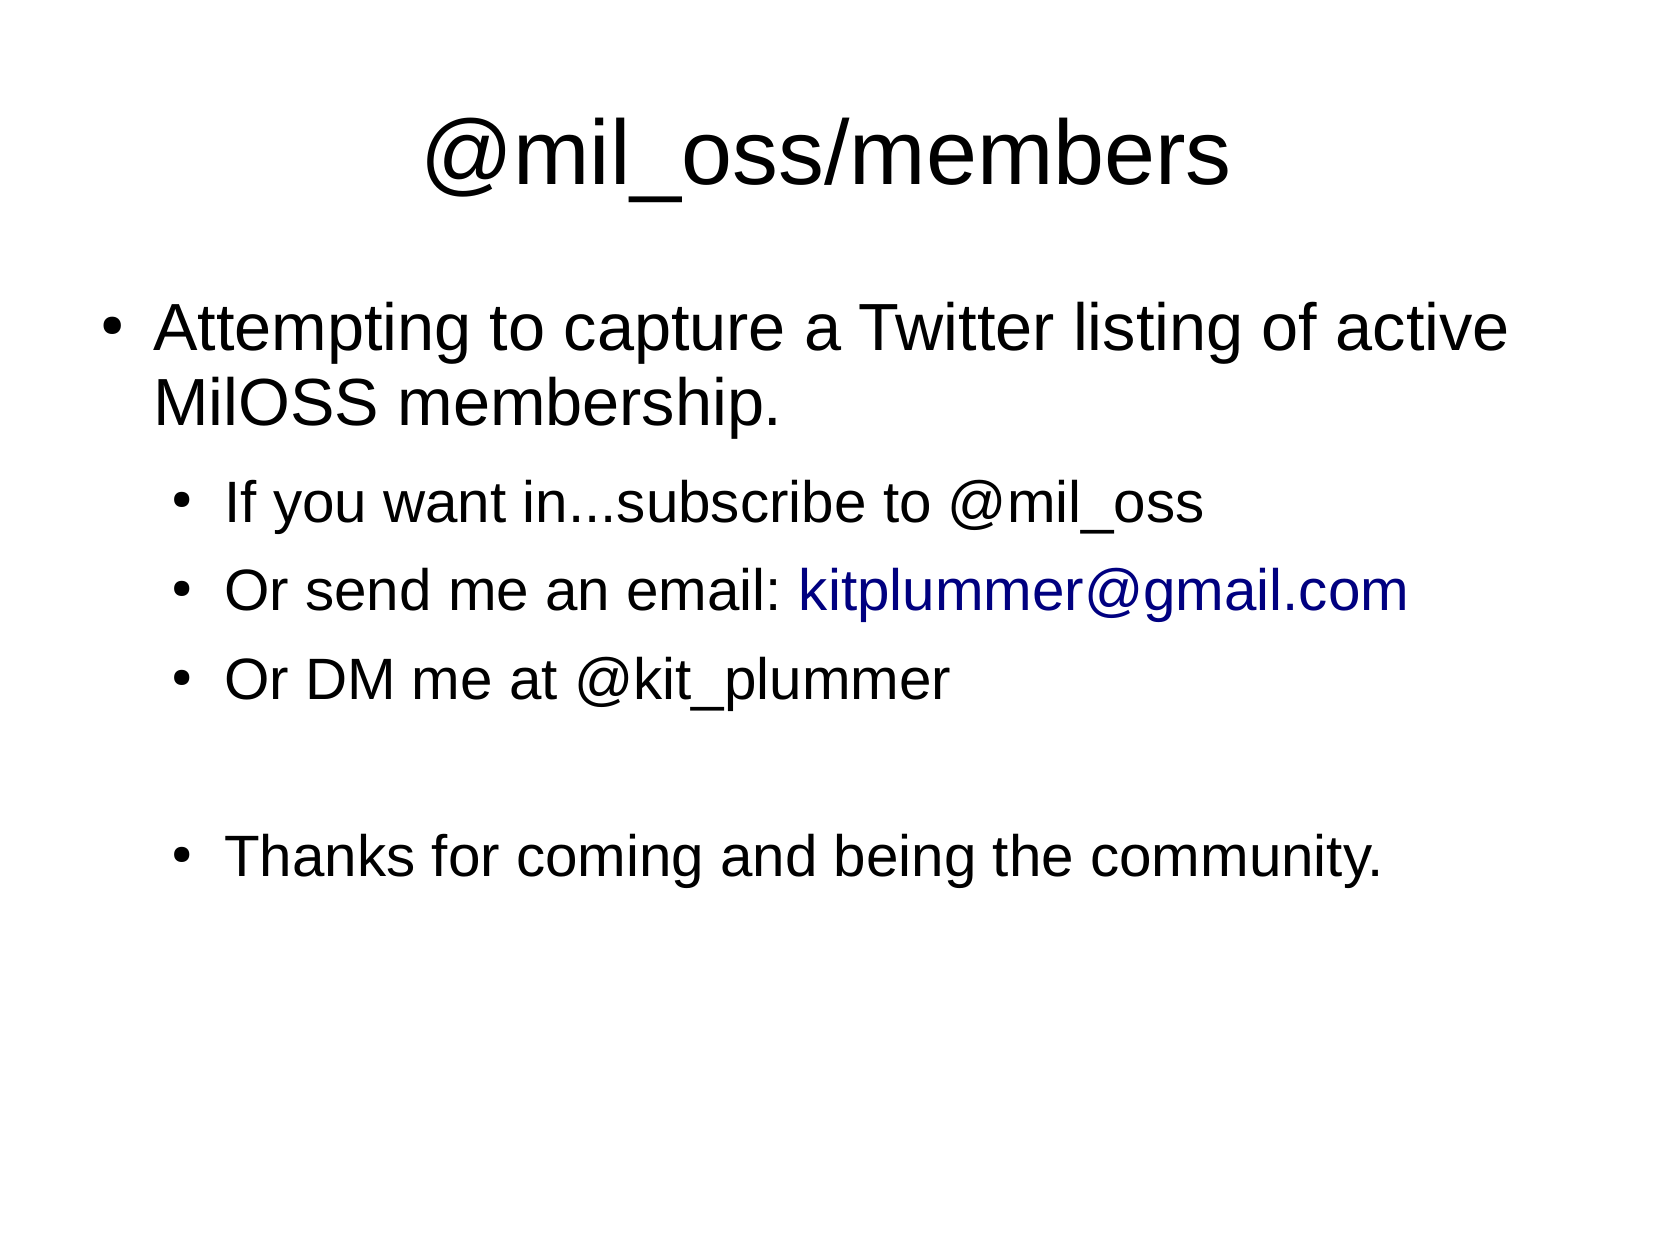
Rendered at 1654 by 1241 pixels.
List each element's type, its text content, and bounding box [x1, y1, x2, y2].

list Attempting to capture a Twitter listing of active MilOSS membership. If you want in...subscribe to @mil_oss Or send me an email: kitplummer@gmail.com Or DM me at @kit_plummer Thanks for coming and being the community. [82, 290, 1571, 1094]
title @mil_oss/members [82, 56, 1571, 250]
